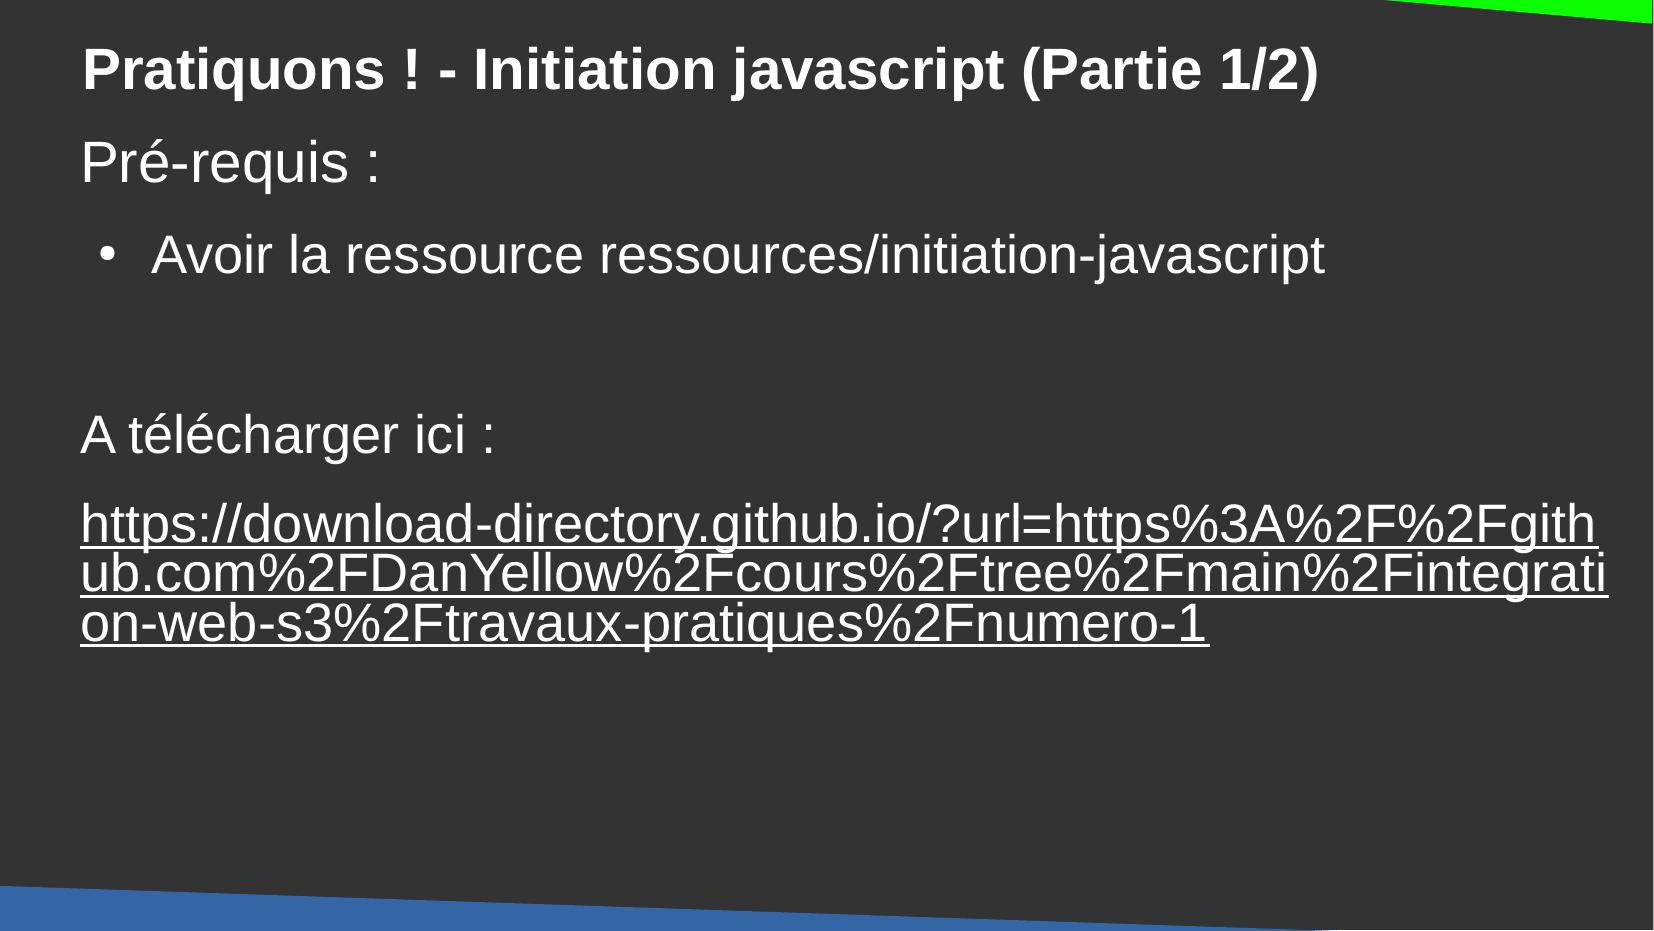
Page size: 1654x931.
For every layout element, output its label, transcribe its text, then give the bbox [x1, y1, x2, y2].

list Pré-requis : Avoir la ressource ressources/initiation-javascript A télécharger ici : https://download-directory.github.io/?url=https%3A%2F%2Fgithub.com%2FDanYellow%2Fcours%2Ftree%2Fmain%2Fintegration-web-s3%2Ftravaux-pratiques%2Fnumero-1 [80, 129, 1620, 715]
text_box [0, 885, 1337, 931]
title Pratiquons ! - Initiation javascript (Partie 1/2) [82, 37, 1571, 114]
text_box [1383, 0, 1652, 24]
